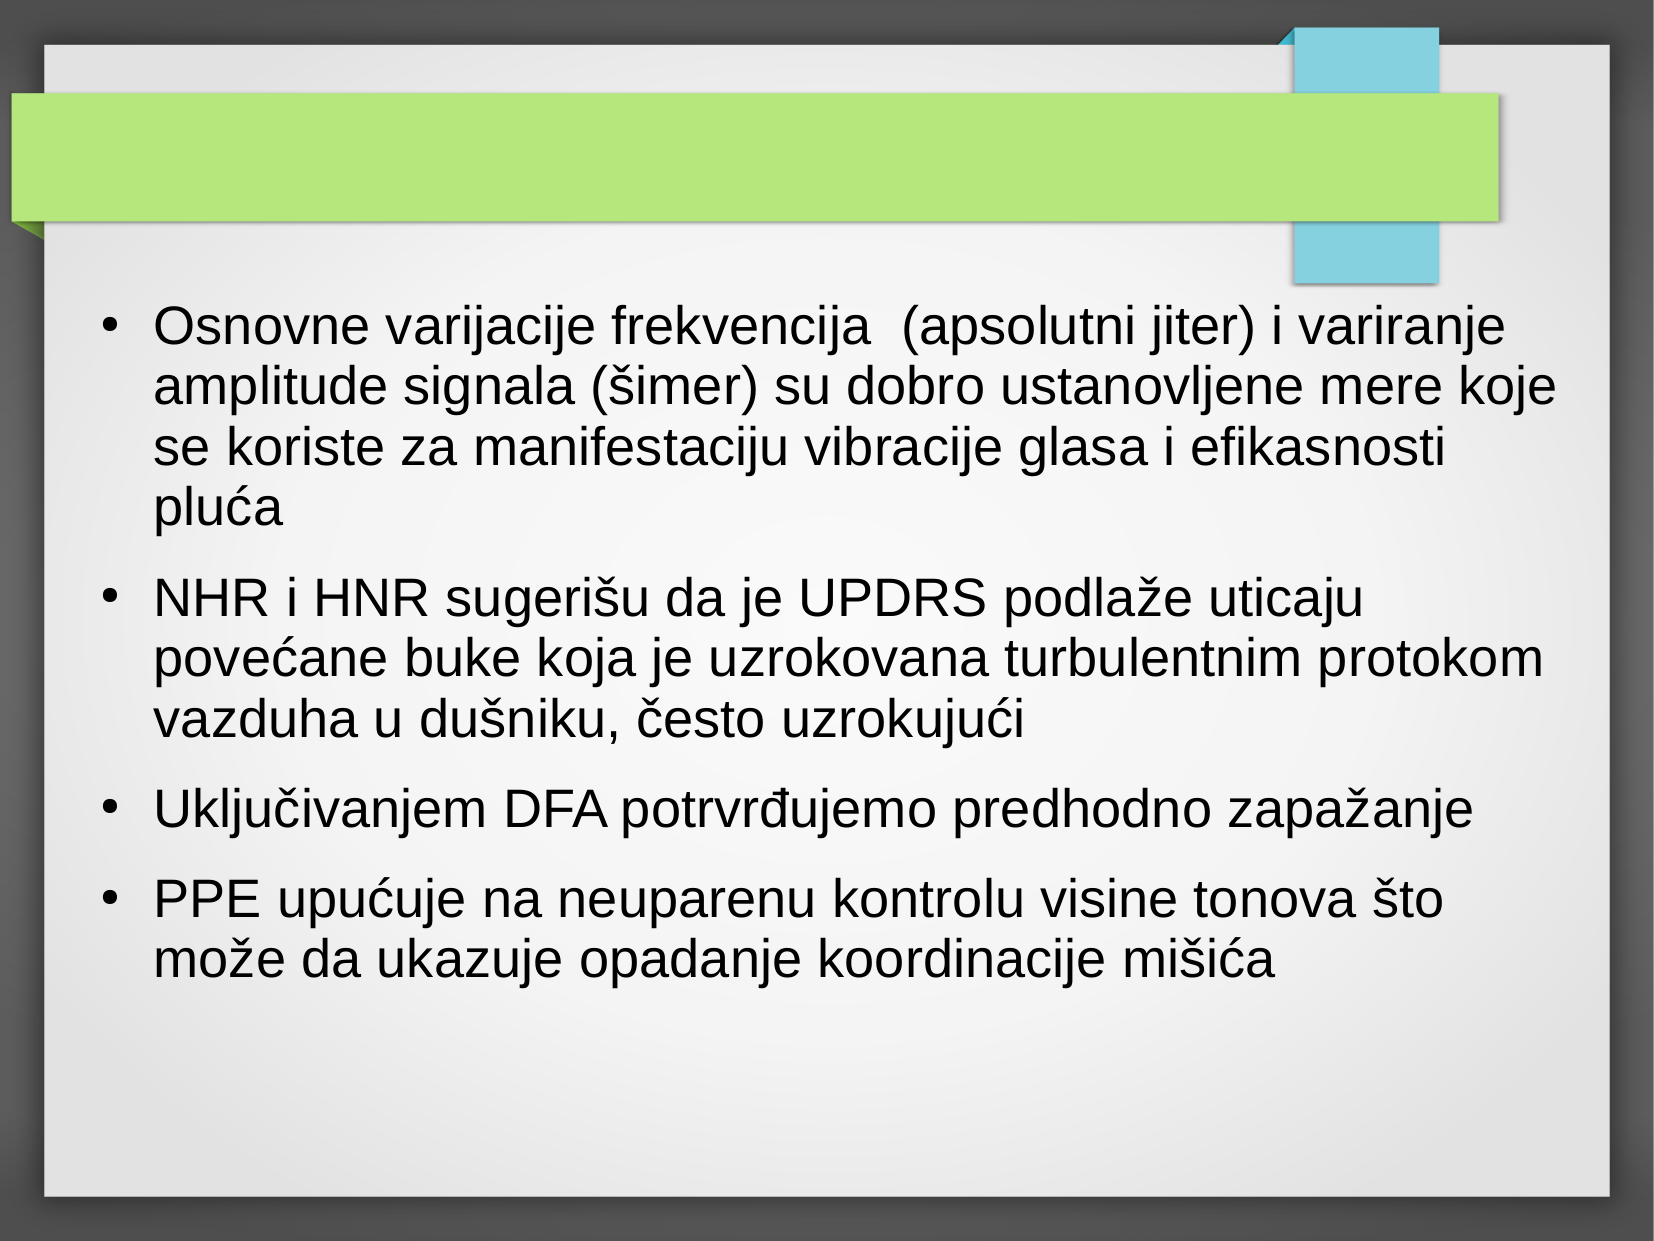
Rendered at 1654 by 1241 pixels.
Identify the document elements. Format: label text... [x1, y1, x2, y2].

list Osnovne varijacije frekvencija (apsolutni jiter) i variranje amplitude signala (šimer) su dobro ustanovljene mere koje se koriste za manifestaciju vibracije glasa i efikasnosti pluća NHR i HNR sugerišu da je UPDRS podlaže uticaju povećane buke koja je uzrokovana turbulentnim protokom vazduha u dušniku, često uzrokujući Uključivanjem DFA potrvrđujemo predhodno zapažanje PPE upućuje na neuparenu kontrolu visine tonova što može da ukazuje opadanje koordinacije mišića [82, 295, 1571, 1015]
picture [0, 0, 1654, 1241]
